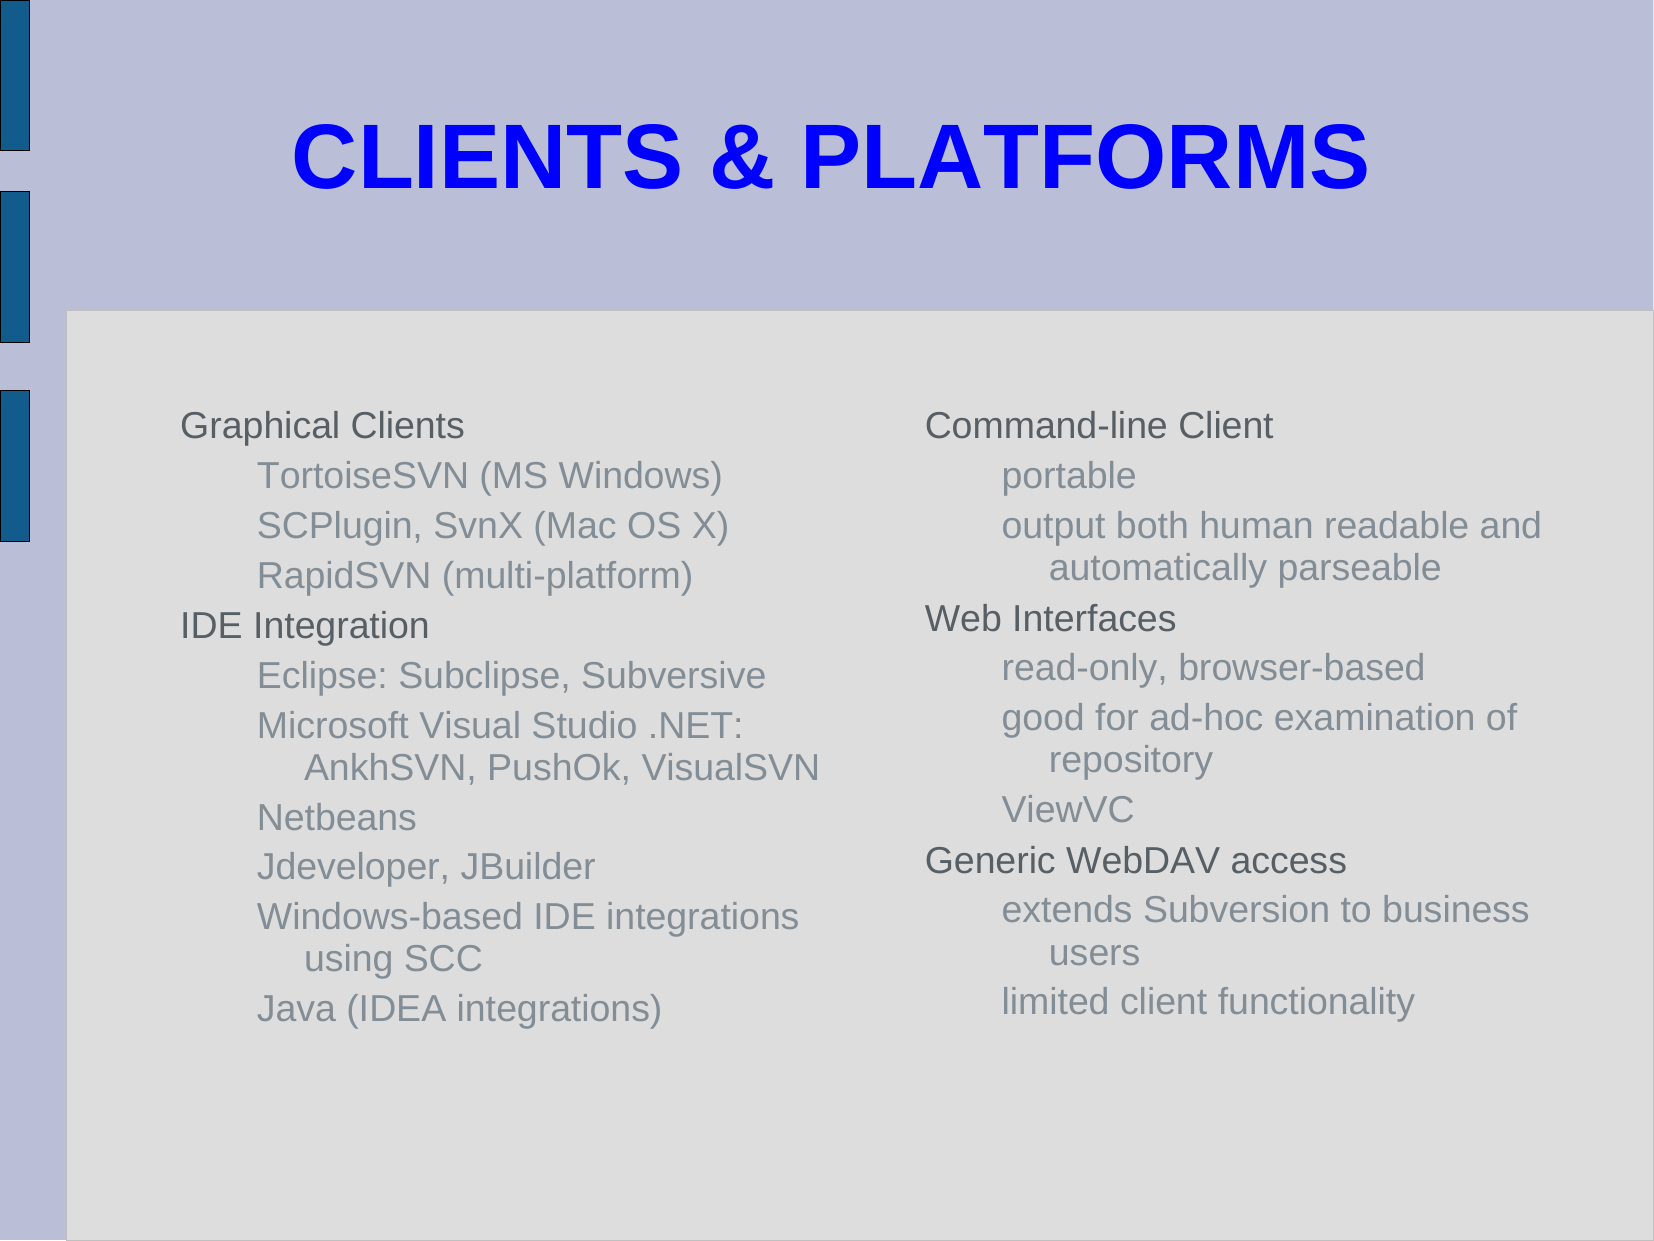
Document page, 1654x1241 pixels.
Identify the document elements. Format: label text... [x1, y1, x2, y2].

list Graphical Clients TortoiseSVN (MS Windows) SCPlugin, SvnX (Mac OS X) RapidSVN (multi-platform) IDE Integration Eclipse: Subclipse, Subversive Microsoft Visual Studio .NET: AnkhSVN, PushOk, VisualSVN Netbeans Jdeveloper, JBuilder Windows-based IDE integrations using SCC Java (IDEA integrations) [147, 397, 886, 1134]
title CLIENTS & PLATFORMS [215, 95, 1449, 219]
list Command-line Client portable output both human readable and automatically parseable Web Interfaces read-only, browser-based good for ad-hoc examination of repository ViewVC Generic WebDAV access extends Subversion to business users limited client functionality [892, 397, 1642, 1134]
